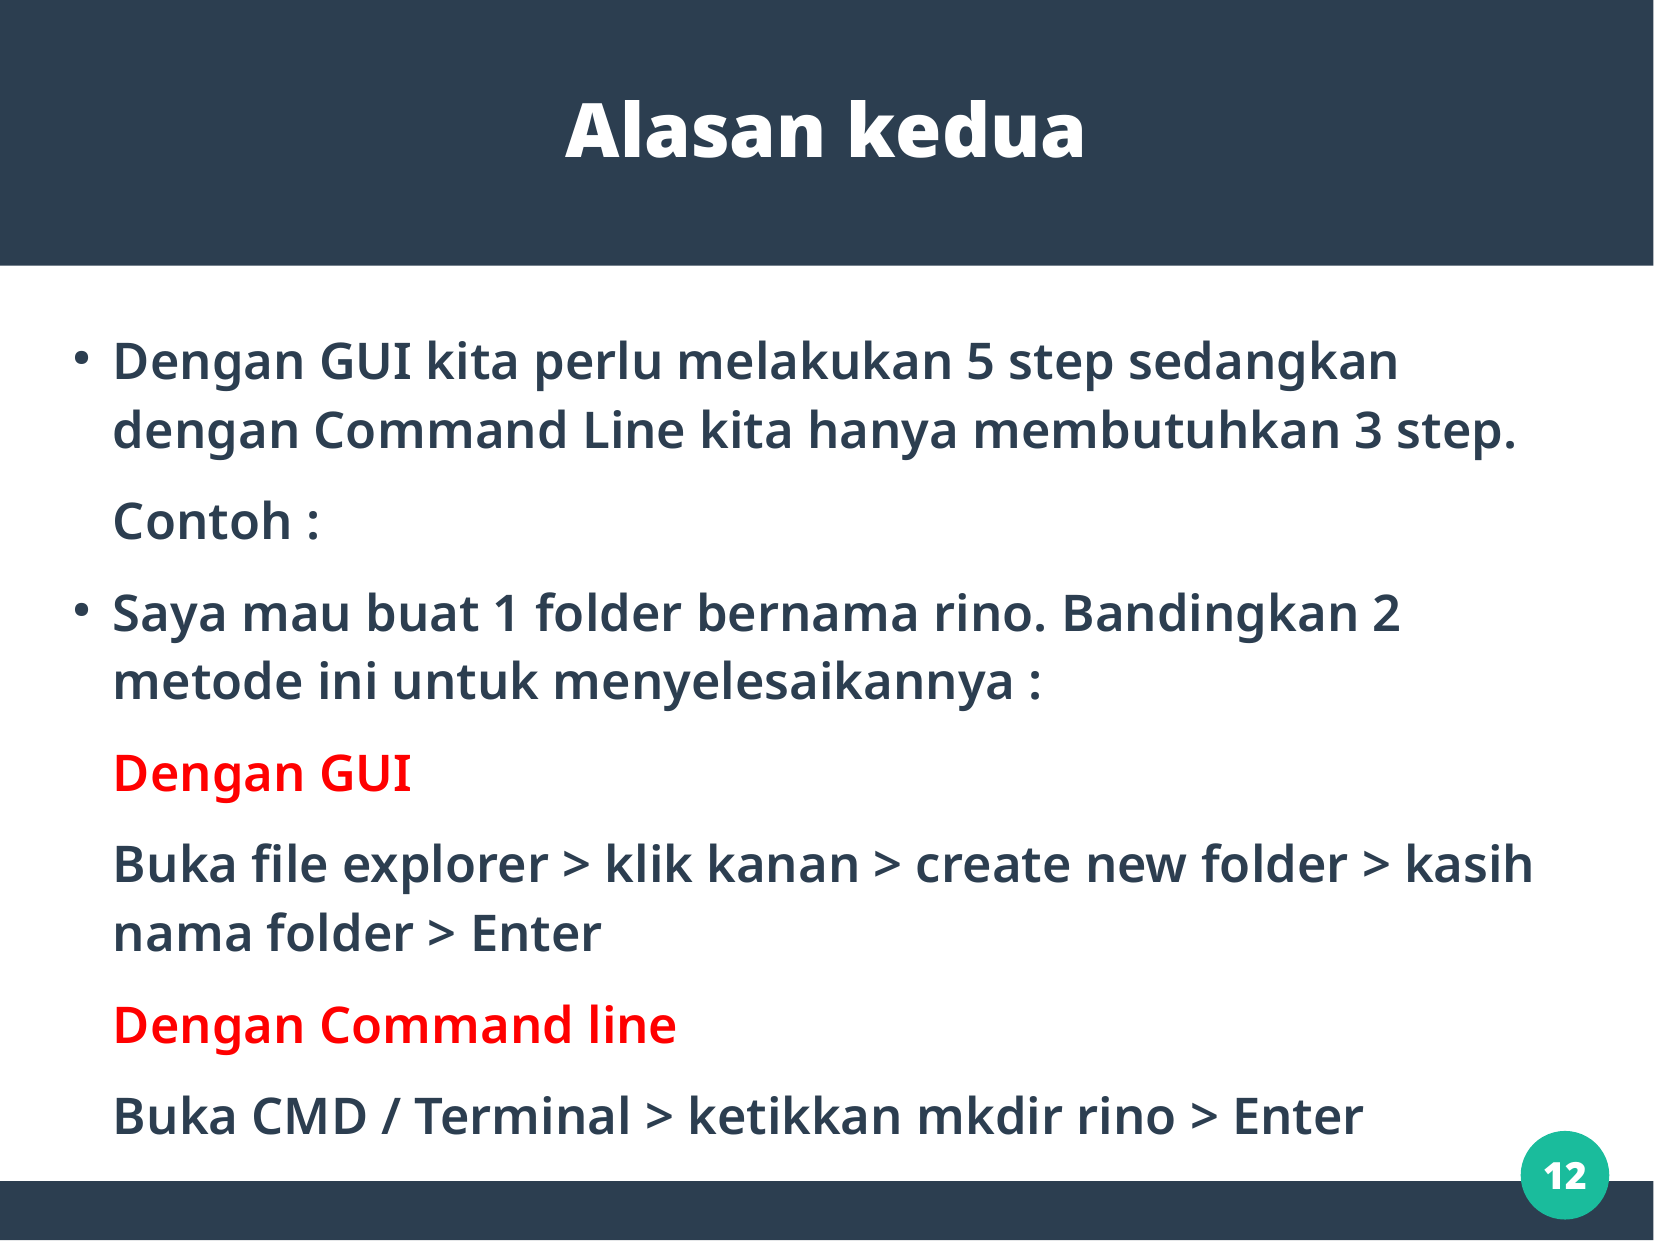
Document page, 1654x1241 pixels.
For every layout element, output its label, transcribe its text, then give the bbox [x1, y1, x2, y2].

title Alasan kedua [59, 49, 1595, 207]
list Dengan GUI kita perlu melakukan 5 step sedangkan dengan Command Line kita hanya membutuhkan 3 step. Contoh : Saya mau buat 1 folder bernama rino. Bandingkan 2 metode ini untuk menyelesaikannya : Dengan GUI Buka file explorer > klik kanan > create new folder > kasih nama folder > Enter Dengan Command line Buka CMD / Terminal > ketikkan mkdir rino > Enter [59, 324, 1595, 1152]
